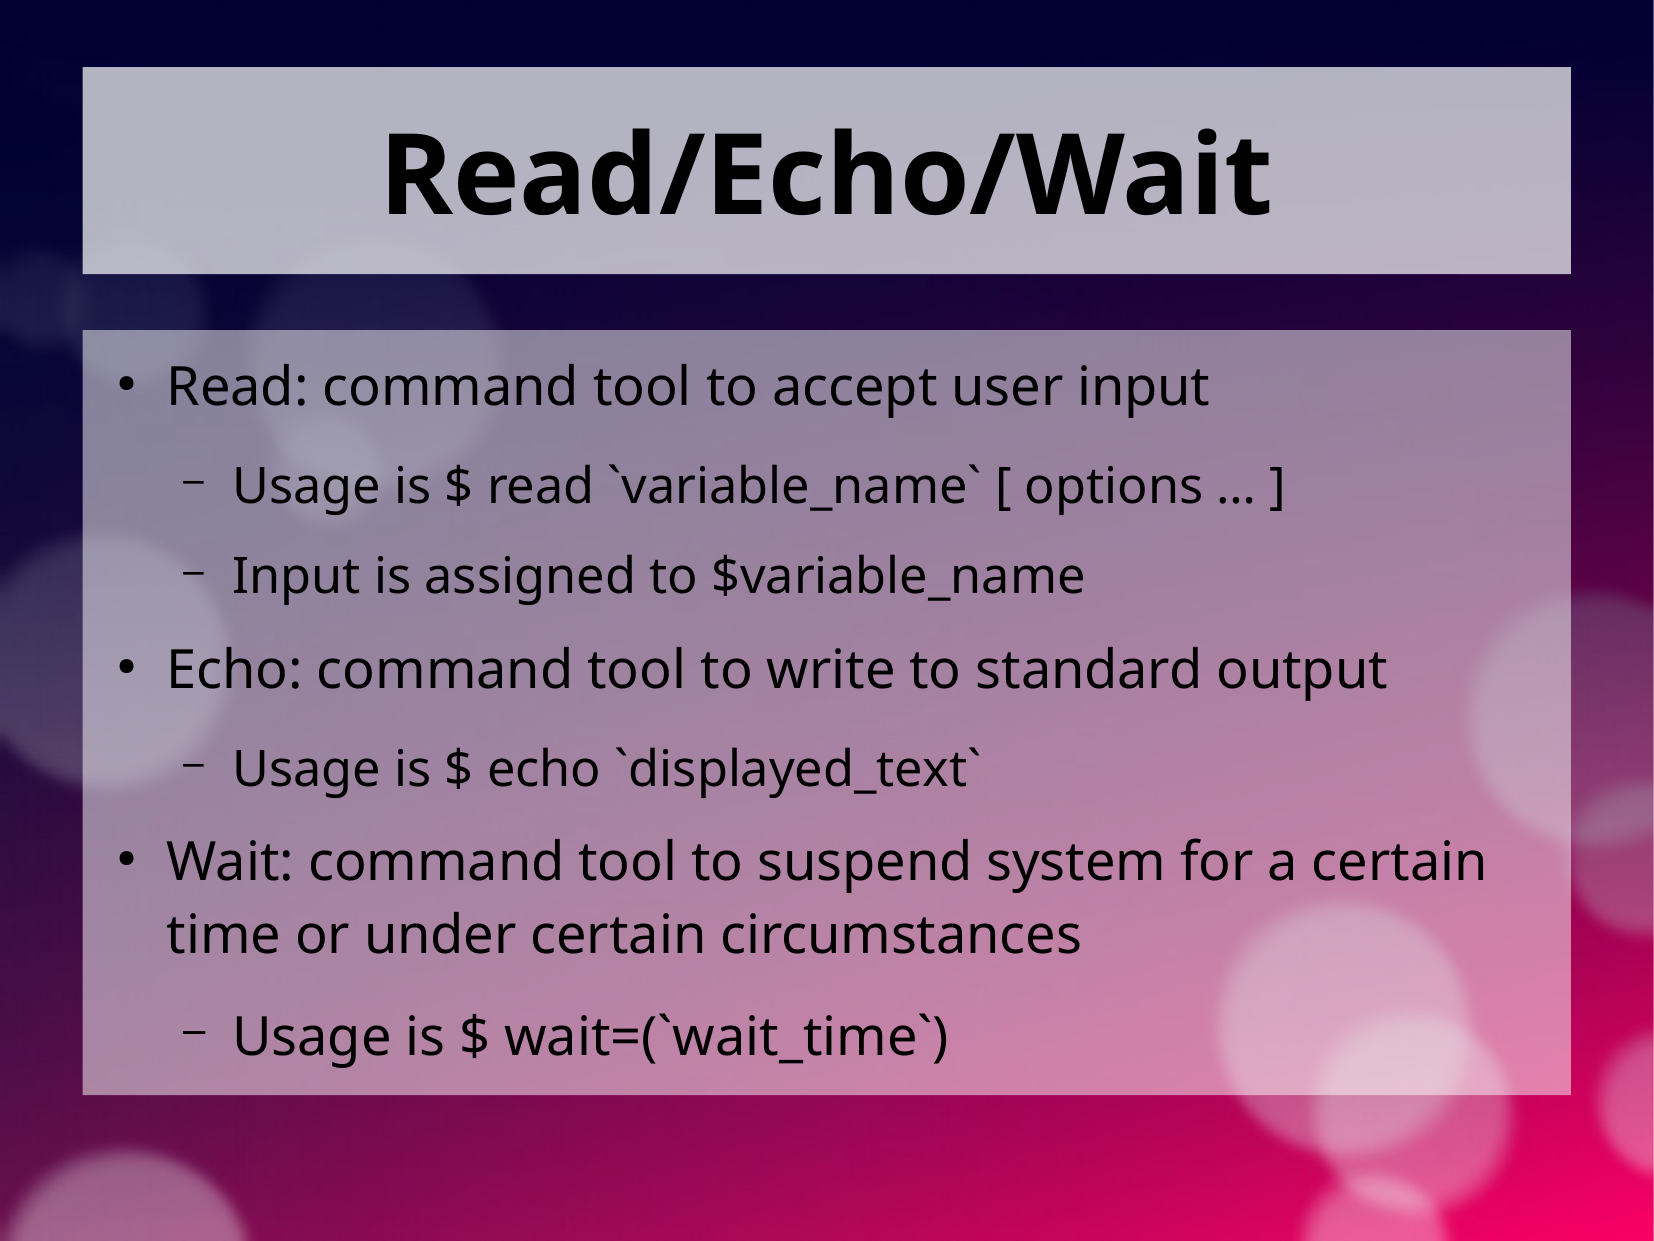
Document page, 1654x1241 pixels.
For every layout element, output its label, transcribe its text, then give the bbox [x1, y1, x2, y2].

picture [0, 0, 1654, 1241]
list Read: command tool to accept user input Usage is $ read `variable_name` [ options … ] Input is assigned to $variable_name Echo: command tool to write to standard output Usage is $ echo `displayed_text` Wait: command tool to suspend system for a certain time or under certain circumstances Usage is $ wait=(`wait_time`) [82, 330, 1571, 1096]
title Read/Echo/Wait [82, 67, 1571, 275]
